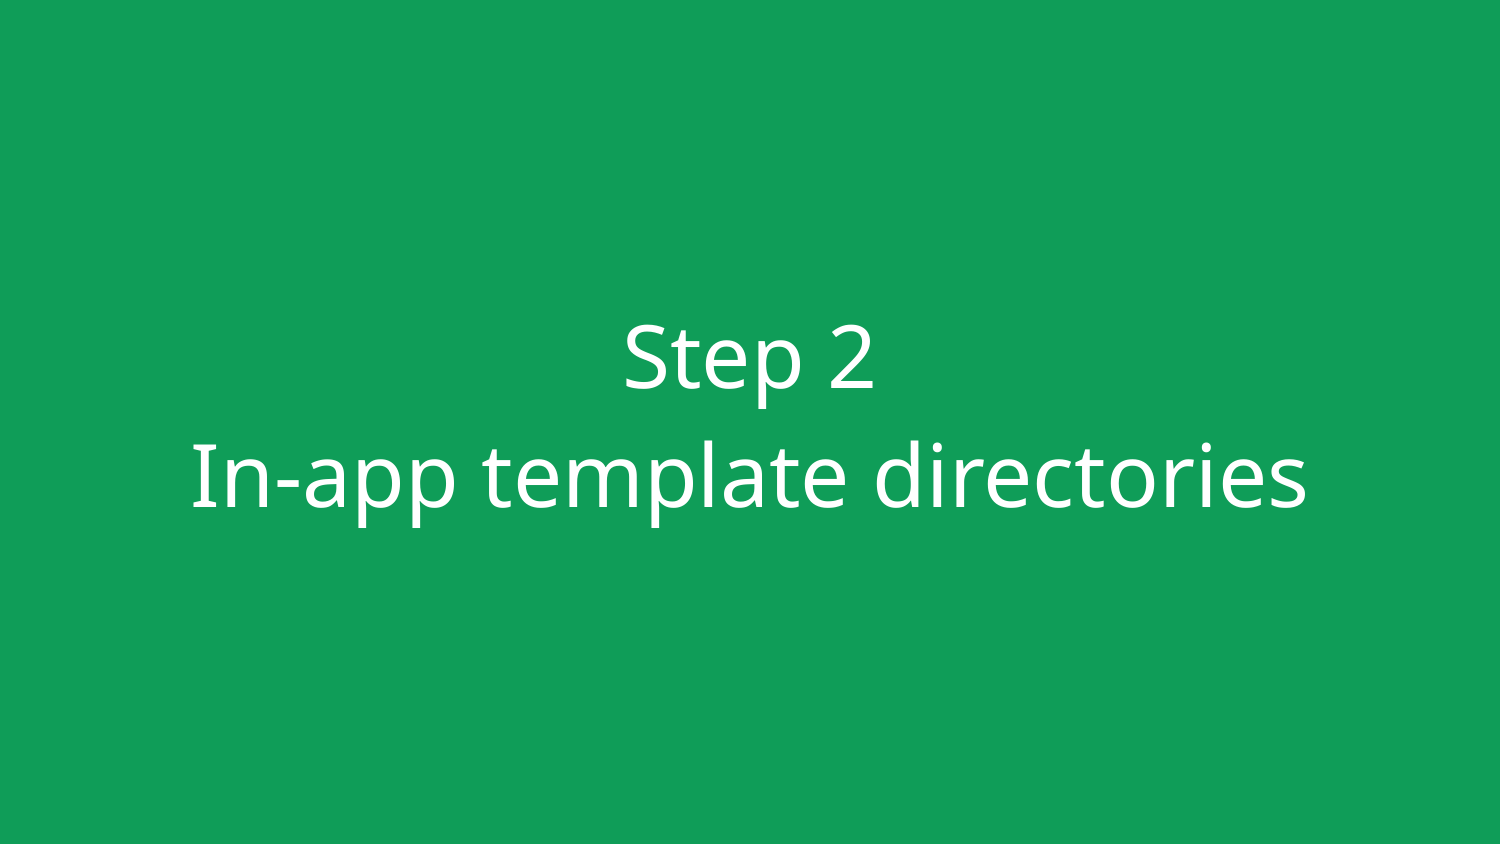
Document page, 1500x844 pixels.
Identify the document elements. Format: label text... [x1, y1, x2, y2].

title Step 2 In-app template directories [75, 58, 1425, 771]
